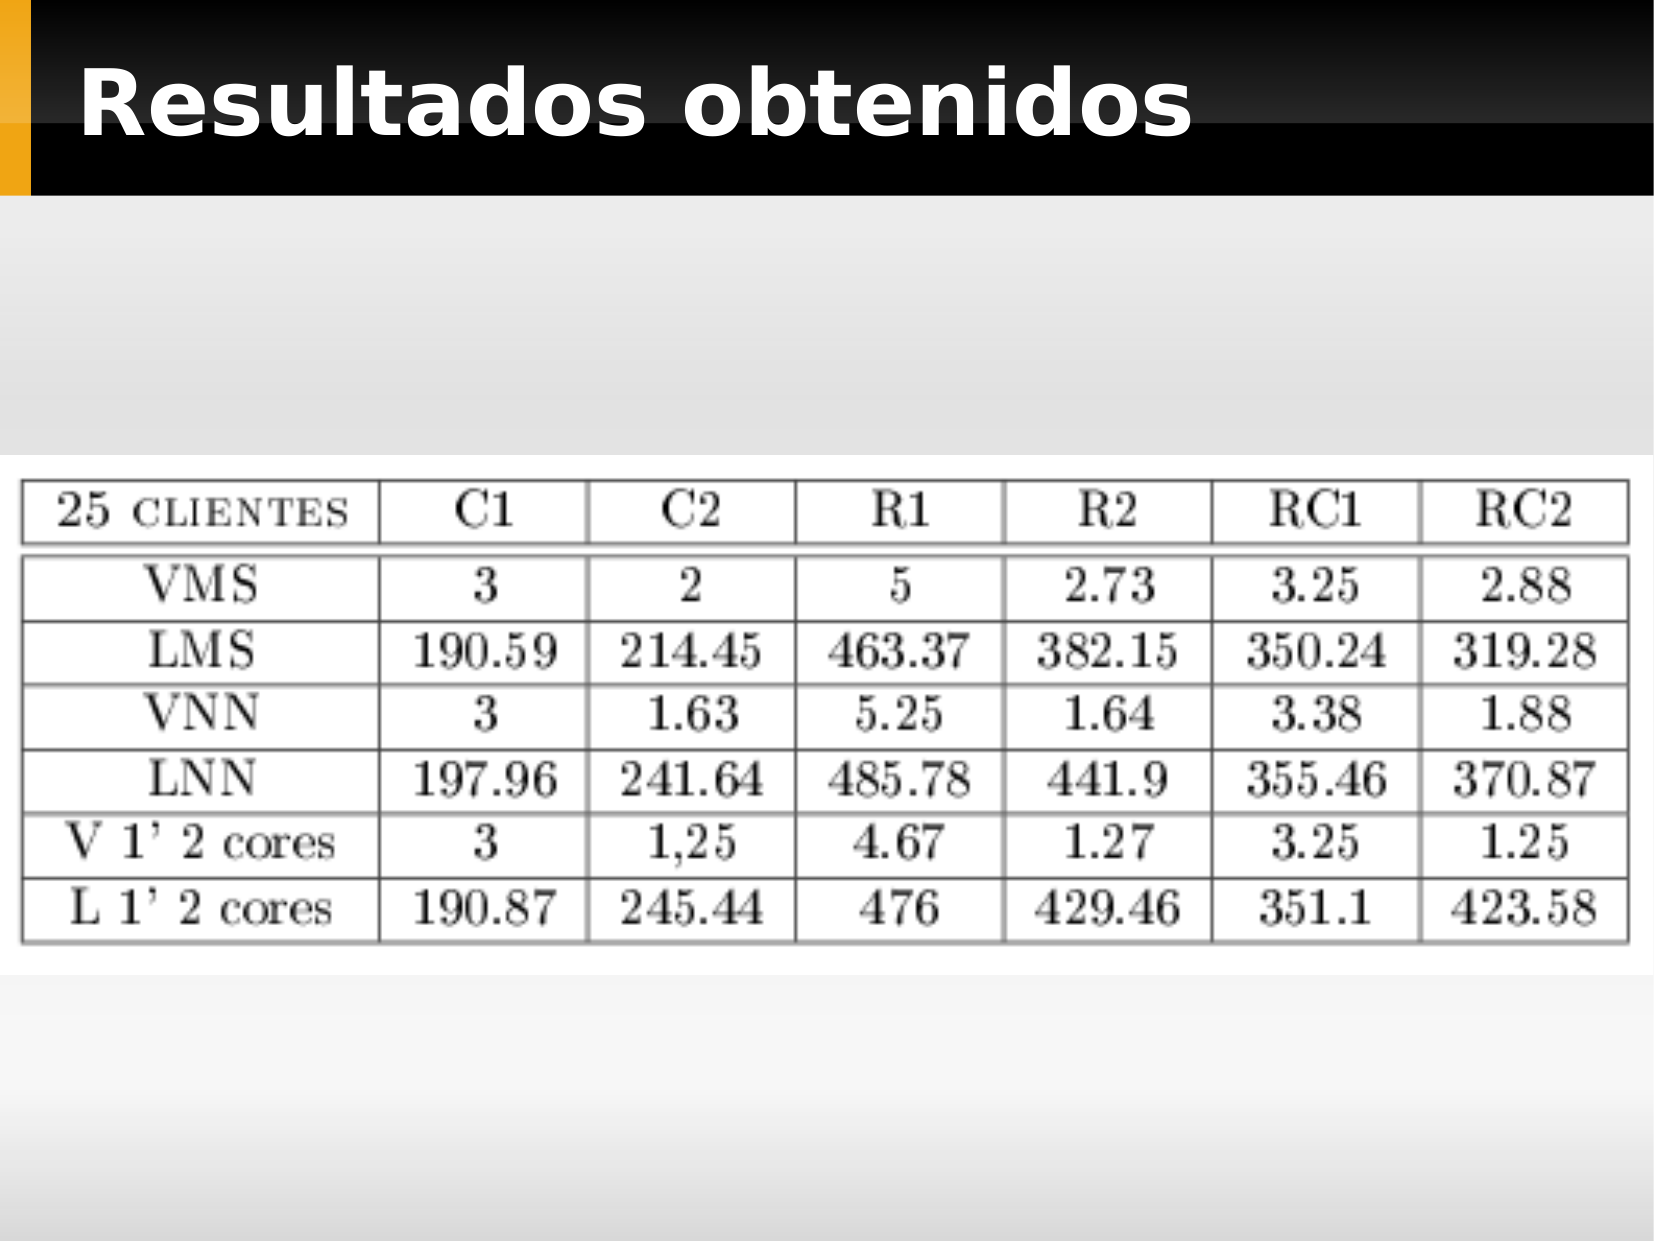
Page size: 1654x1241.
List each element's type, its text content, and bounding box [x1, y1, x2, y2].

picture [0, 0, 1654, 1241]
title Resultados obtenidos [76, 0, 1565, 208]
